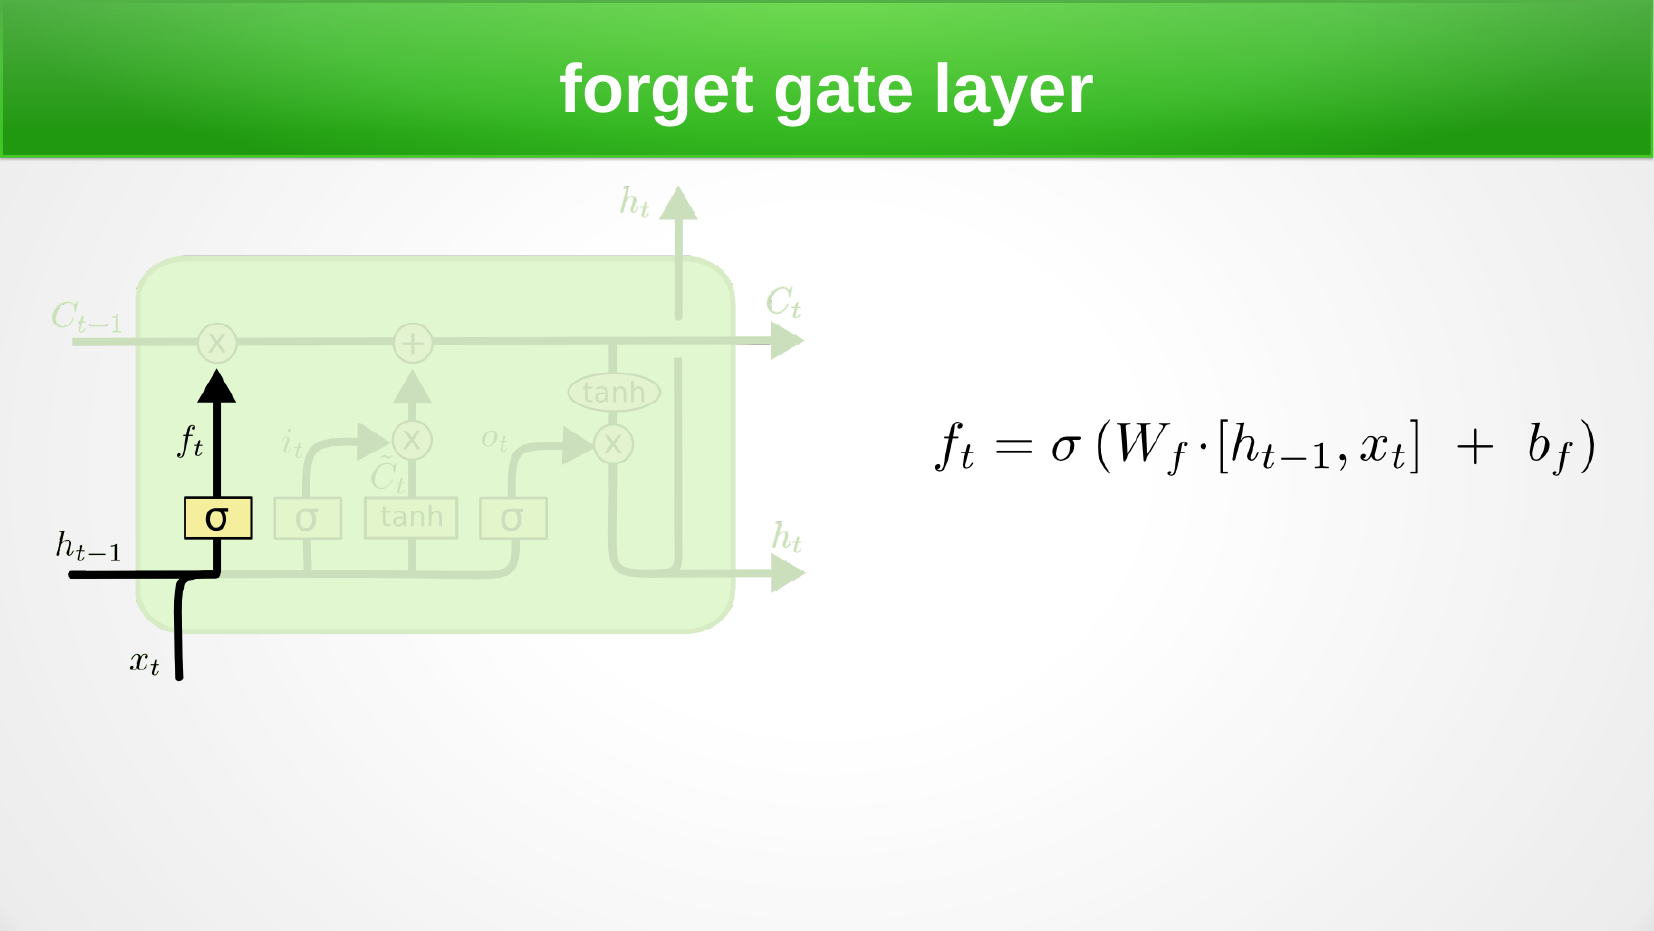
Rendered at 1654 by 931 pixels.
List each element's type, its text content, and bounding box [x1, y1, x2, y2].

picture [31, 177, 1654, 689]
title forget gate layer [82, 35, 1571, 142]
